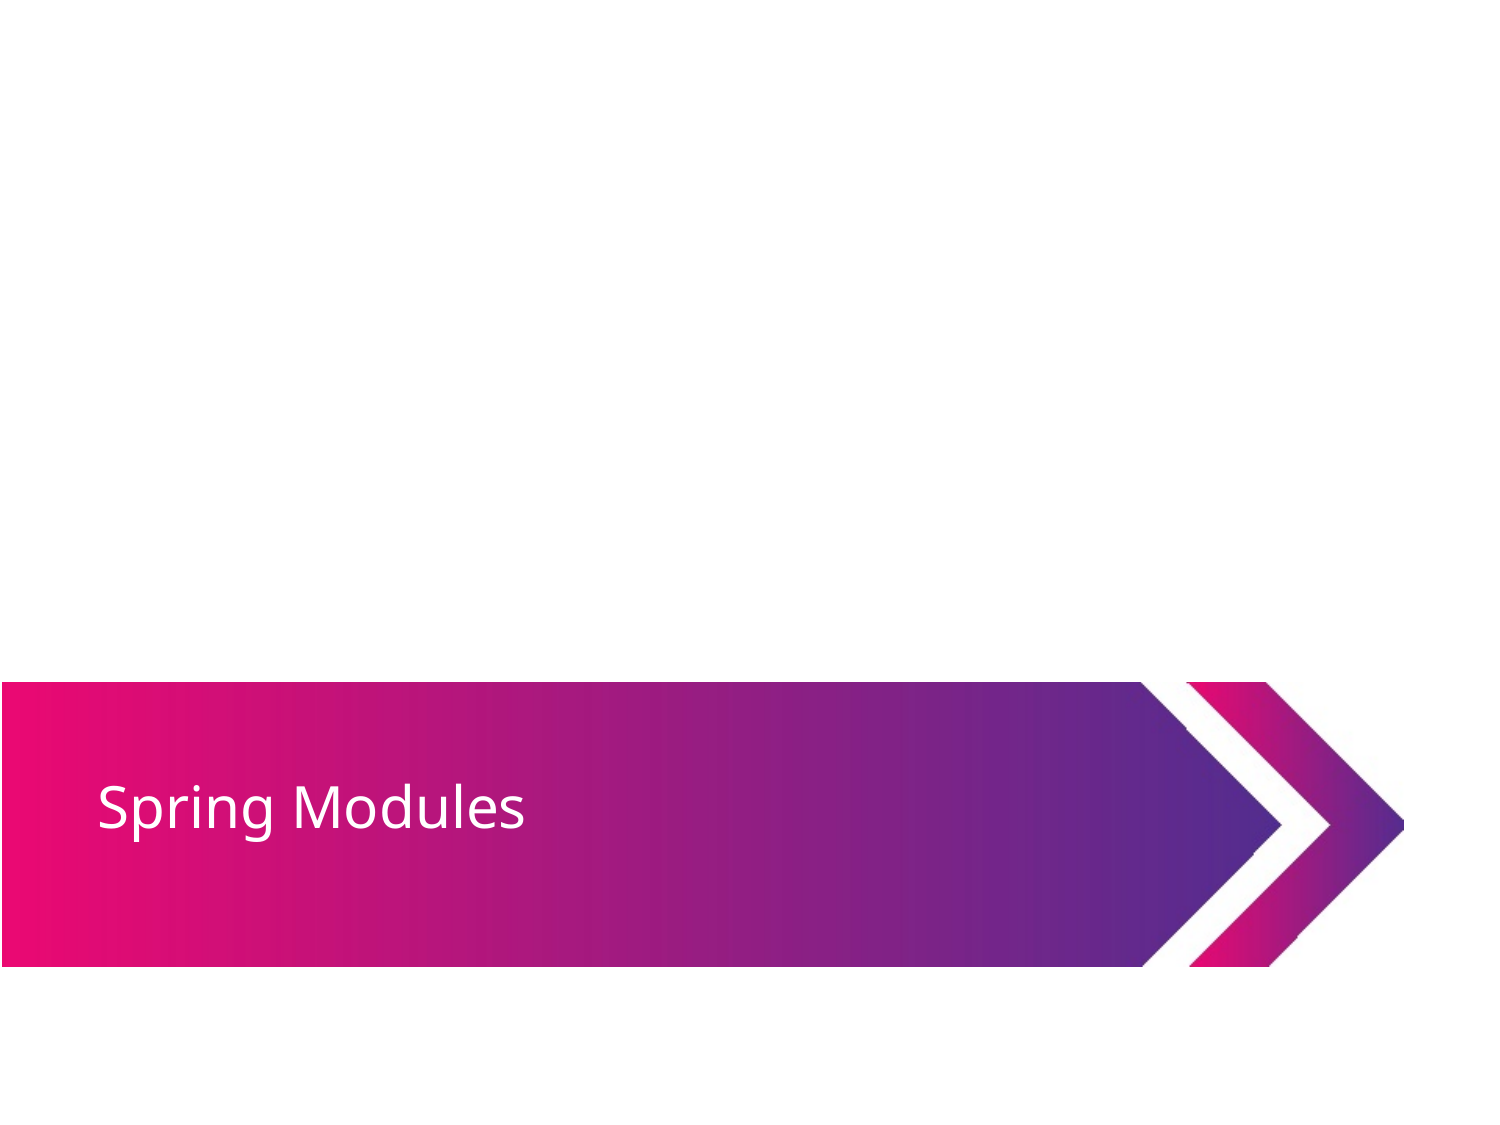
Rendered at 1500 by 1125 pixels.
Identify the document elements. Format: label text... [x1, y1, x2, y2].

text_box Spring Modules [82, 759, 1063, 842]
picture [2, 682, 1404, 967]
